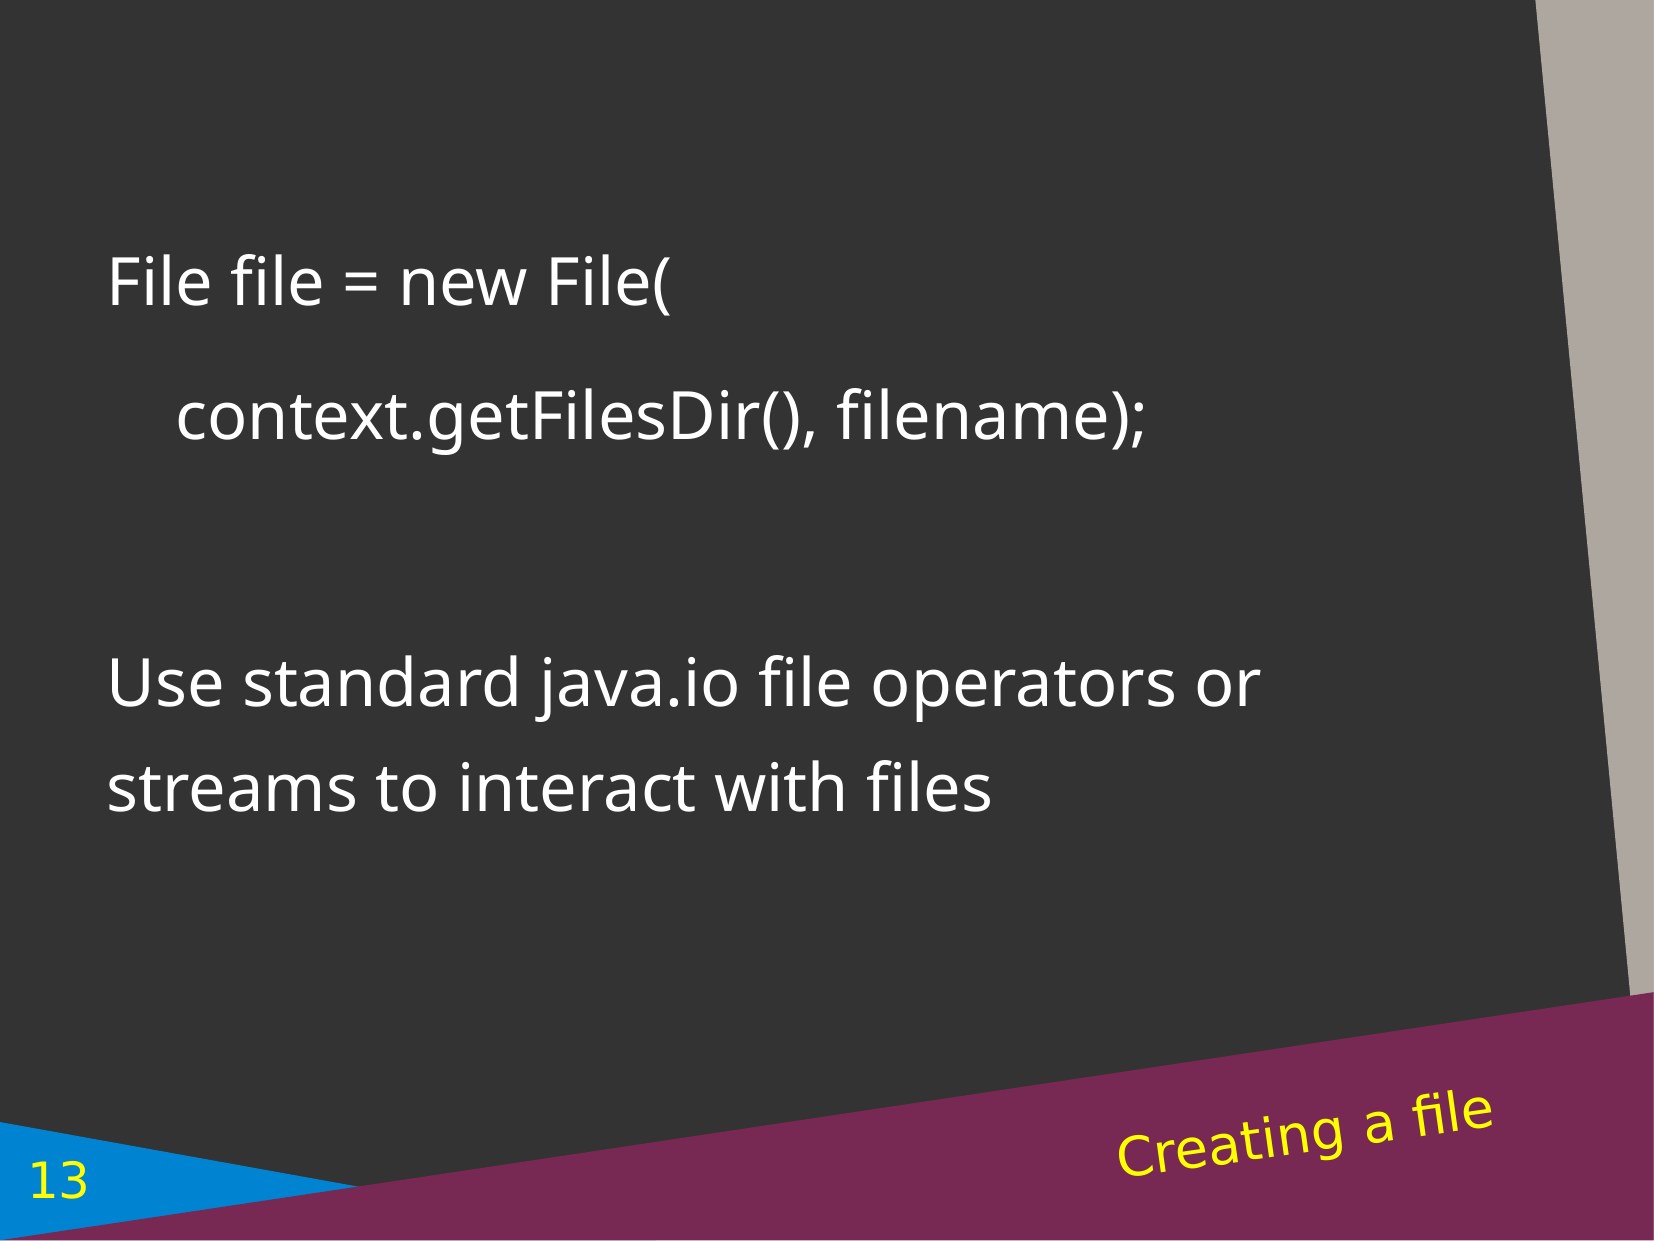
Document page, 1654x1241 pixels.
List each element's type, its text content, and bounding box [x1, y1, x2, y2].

title Creating a file [956, 995, 1654, 1241]
list File file = new File( context.getFilesDir(), filename); Use standard java.io file operators or streams to interact with files [35, 59, 1524, 993]
